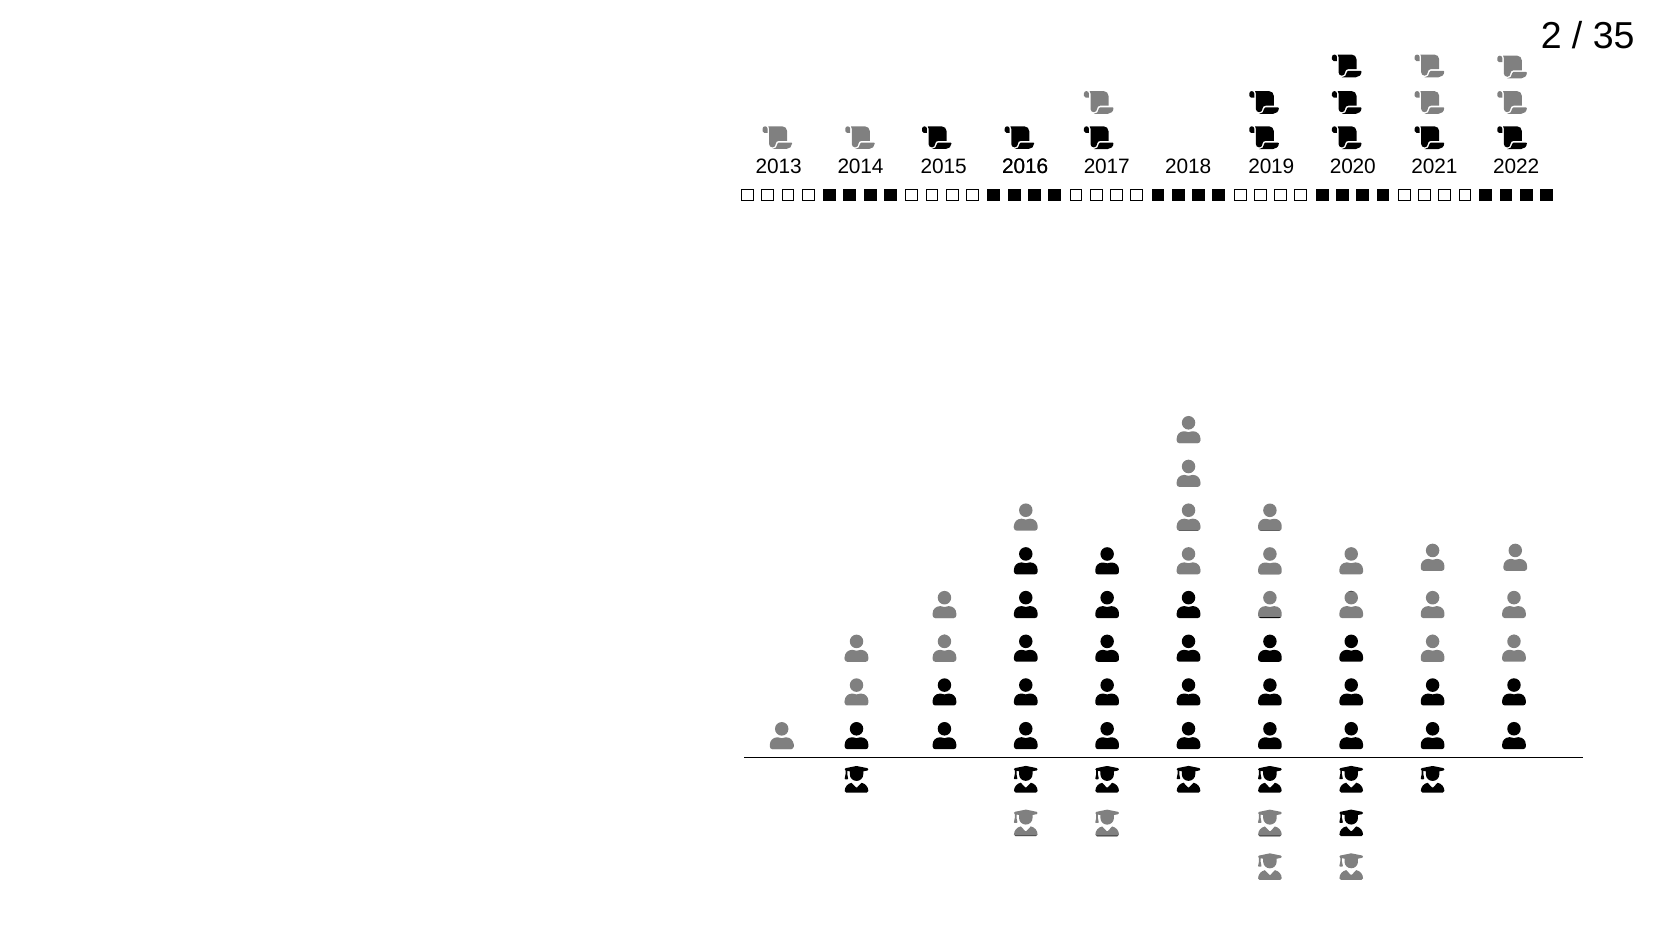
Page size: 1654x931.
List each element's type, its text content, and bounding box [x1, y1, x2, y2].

text_box [1274, 189, 1287, 201]
text_box 2019 [1233, 147, 1310, 186]
text_box [843, 189, 856, 201]
text_box [1048, 189, 1061, 201]
text_box [1152, 189, 1164, 201]
text_box [761, 118, 794, 155]
text_box [1316, 189, 1329, 201]
text_box [1090, 189, 1103, 201]
text_box [1377, 189, 1389, 201]
picture [1258, 766, 1282, 793]
text_box [1257, 501, 1284, 531]
picture [1013, 765, 1038, 793]
picture [1258, 634, 1282, 662]
picture [1095, 634, 1119, 662]
text_box [1192, 189, 1205, 201]
text_box [1172, 189, 1185, 201]
text_box <number> / 35 [1375, 0, 1654, 71]
picture [1331, 89, 1362, 116]
picture [1083, 124, 1114, 151]
picture [1497, 124, 1527, 151]
text_box [1257, 588, 1284, 618]
text_box 2021 [1396, 147, 1473, 186]
text_box [1174, 414, 1201, 444]
picture [1339, 809, 1364, 837]
picture [844, 766, 869, 793]
text_box [844, 677, 871, 707]
text_box [1356, 189, 1369, 201]
picture [1249, 124, 1279, 151]
picture [1176, 721, 1201, 750]
text_box [1540, 189, 1553, 201]
text_box [1008, 189, 1021, 201]
picture [922, 124, 952, 151]
picture [1013, 590, 1038, 619]
text_box [946, 189, 959, 201]
text_box [1130, 189, 1143, 201]
text_box [844, 118, 876, 155]
text_box [1479, 189, 1492, 201]
text_box [1413, 83, 1446, 119]
text_box [1438, 189, 1451, 201]
picture [932, 722, 957, 750]
text_box [1502, 542, 1529, 572]
picture [1004, 124, 1035, 147]
picture [1339, 678, 1364, 706]
text_box [1174, 501, 1201, 531]
text_box [1398, 189, 1411, 201]
picture [1414, 124, 1445, 151]
text_box [1520, 189, 1533, 201]
text_box [1418, 189, 1431, 201]
picture [1249, 89, 1279, 116]
text_box [1501, 590, 1528, 619]
text_box [1083, 83, 1115, 119]
text_box [767, 720, 794, 750]
text_box 2020 [1315, 147, 1391, 186]
text_box [1254, 189, 1267, 201]
text_box [1501, 634, 1528, 663]
text_box [1257, 545, 1284, 575]
text_box [1459, 189, 1471, 201]
text_box 2015 [905, 147, 982, 186]
text_box 2013 [740, 147, 817, 186]
text_box [761, 189, 774, 201]
text_box [1257, 851, 1284, 880]
text_box [931, 634, 958, 664]
picture [1095, 678, 1119, 706]
text_box [1338, 547, 1365, 576]
text_box [1336, 189, 1349, 201]
text_box [1420, 590, 1446, 619]
picture [1331, 124, 1362, 151]
text_box [1093, 806, 1120, 836]
text_box [1013, 806, 1040, 836]
text_box [844, 633, 871, 663]
text_box [1013, 503, 1040, 532]
picture [1013, 721, 1038, 750]
text_box [802, 189, 815, 201]
picture [1176, 678, 1201, 706]
picture [1502, 721, 1526, 750]
text_box [1420, 634, 1446, 663]
text_box [1294, 189, 1307, 201]
text_box [1500, 189, 1512, 201]
picture [1095, 590, 1119, 619]
text_box [1338, 852, 1365, 882]
text_box [1110, 189, 1123, 201]
picture [1176, 634, 1201, 662]
picture [932, 678, 957, 706]
picture [1420, 722, 1445, 750]
picture [1258, 722, 1282, 750]
picture [1013, 547, 1038, 575]
picture [1176, 765, 1201, 793]
picture [1331, 52, 1362, 79]
picture [1339, 634, 1364, 662]
text_box [741, 189, 754, 201]
text_box 2018 [1150, 147, 1227, 186]
text_box [966, 189, 979, 201]
text_box [926, 189, 938, 201]
picture [1013, 634, 1038, 662]
picture [1339, 721, 1364, 750]
text_box [823, 189, 836, 201]
picture [1339, 765, 1364, 793]
text_box [1413, 46, 1446, 82]
picture [1420, 678, 1445, 706]
text_box [1212, 189, 1225, 201]
picture [1095, 547, 1119, 575]
text_box [884, 189, 897, 201]
text_box [905, 189, 918, 201]
picture [1502, 678, 1526, 706]
text_box [782, 189, 794, 201]
text_box 2014 [822, 147, 899, 186]
picture [1258, 678, 1282, 706]
text_box 2022 [1478, 147, 1555, 186]
text_box [1234, 189, 1247, 201]
text_box [1070, 189, 1082, 201]
text_box [1496, 47, 1529, 119]
text_box 2017 [1068, 147, 1145, 186]
text_box [1174, 546, 1201, 576]
picture [1420, 766, 1445, 793]
text_box 2016 [987, 147, 1064, 186]
picture [1095, 766, 1119, 793]
picture [1095, 722, 1119, 750]
text_box [1257, 806, 1284, 836]
picture [844, 722, 869, 750]
picture [1013, 678, 1038, 706]
text_box [1420, 542, 1446, 572]
text_box [1338, 591, 1365, 621]
text_box [987, 189, 1000, 201]
text_box [864, 189, 877, 201]
text_box [931, 589, 958, 619]
text_box [1028, 189, 1041, 201]
picture [1176, 590, 1201, 619]
text_box [1174, 458, 1201, 488]
